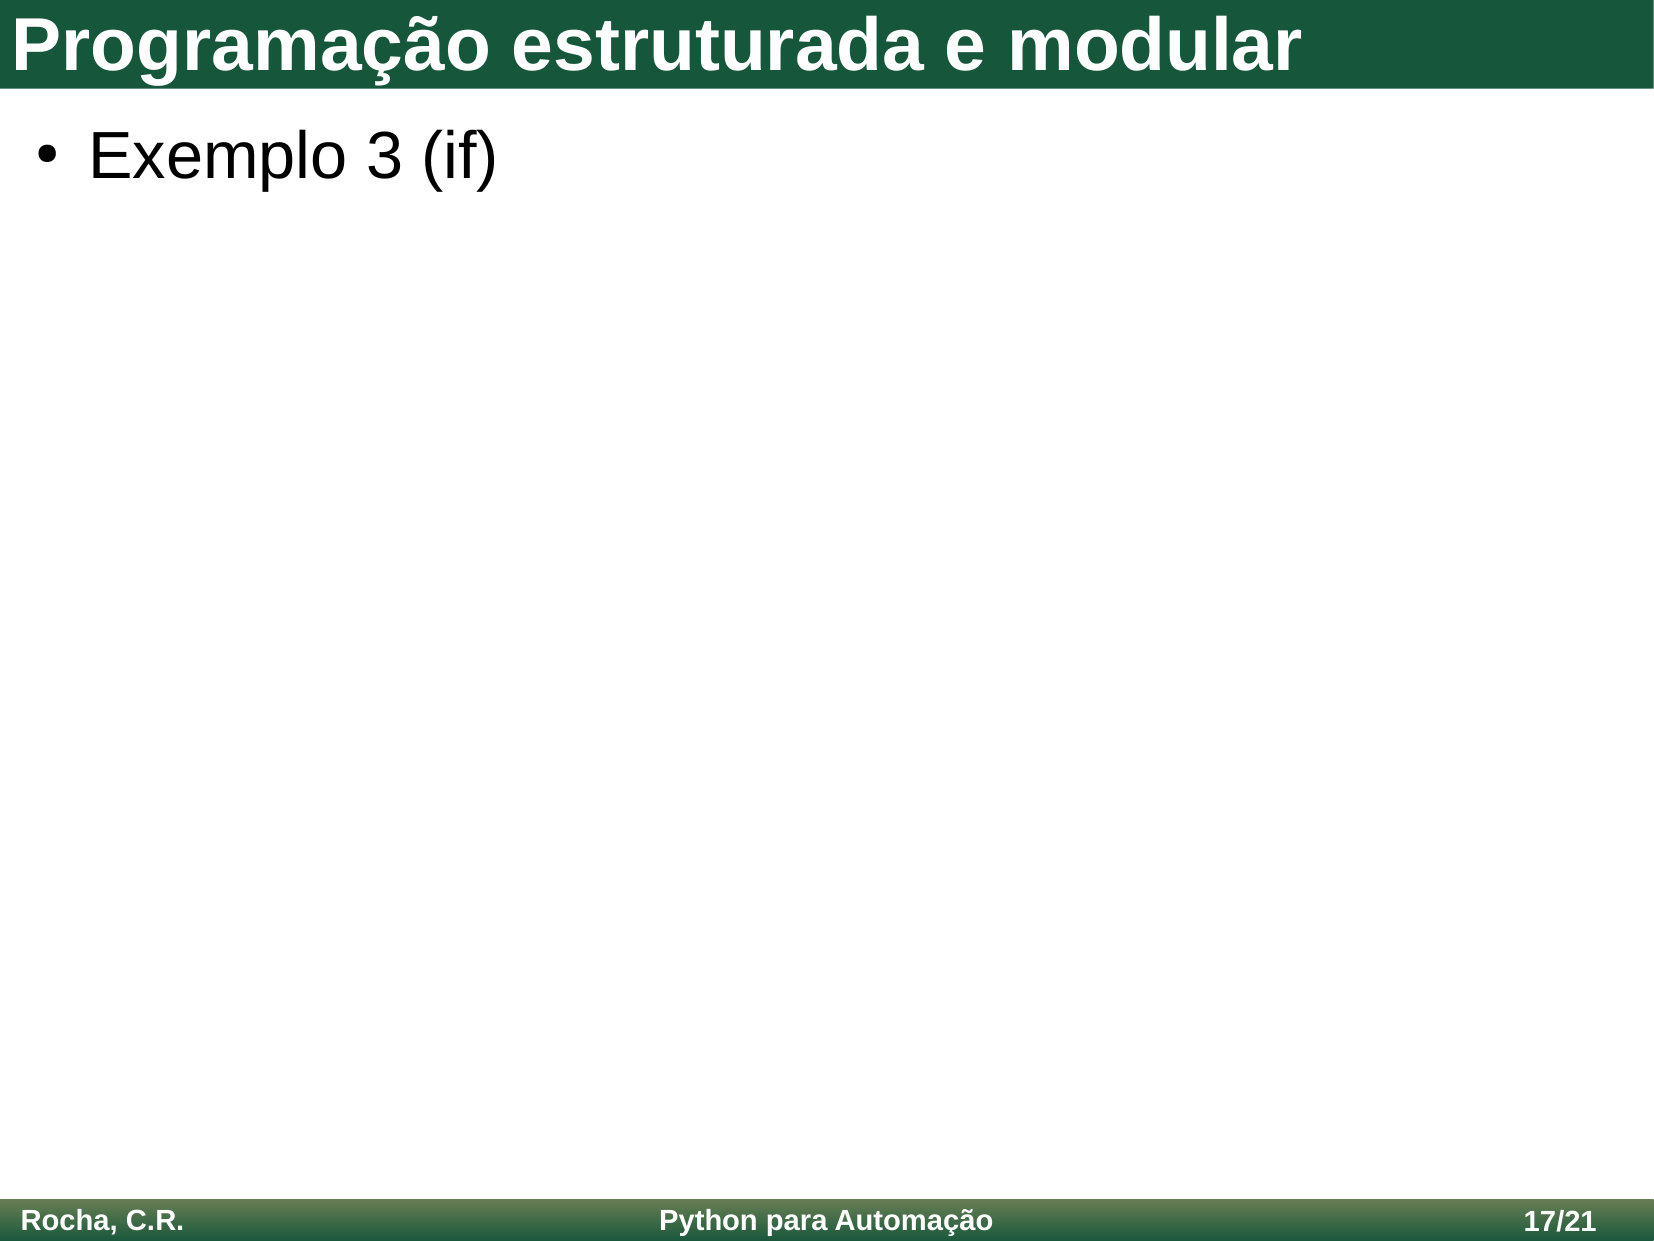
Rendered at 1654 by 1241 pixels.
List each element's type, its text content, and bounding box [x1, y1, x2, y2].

list Exemplo 3 (if) [17, 118, 1625, 1152]
title Programação estruturada e modular [11, 0, 1625, 89]
